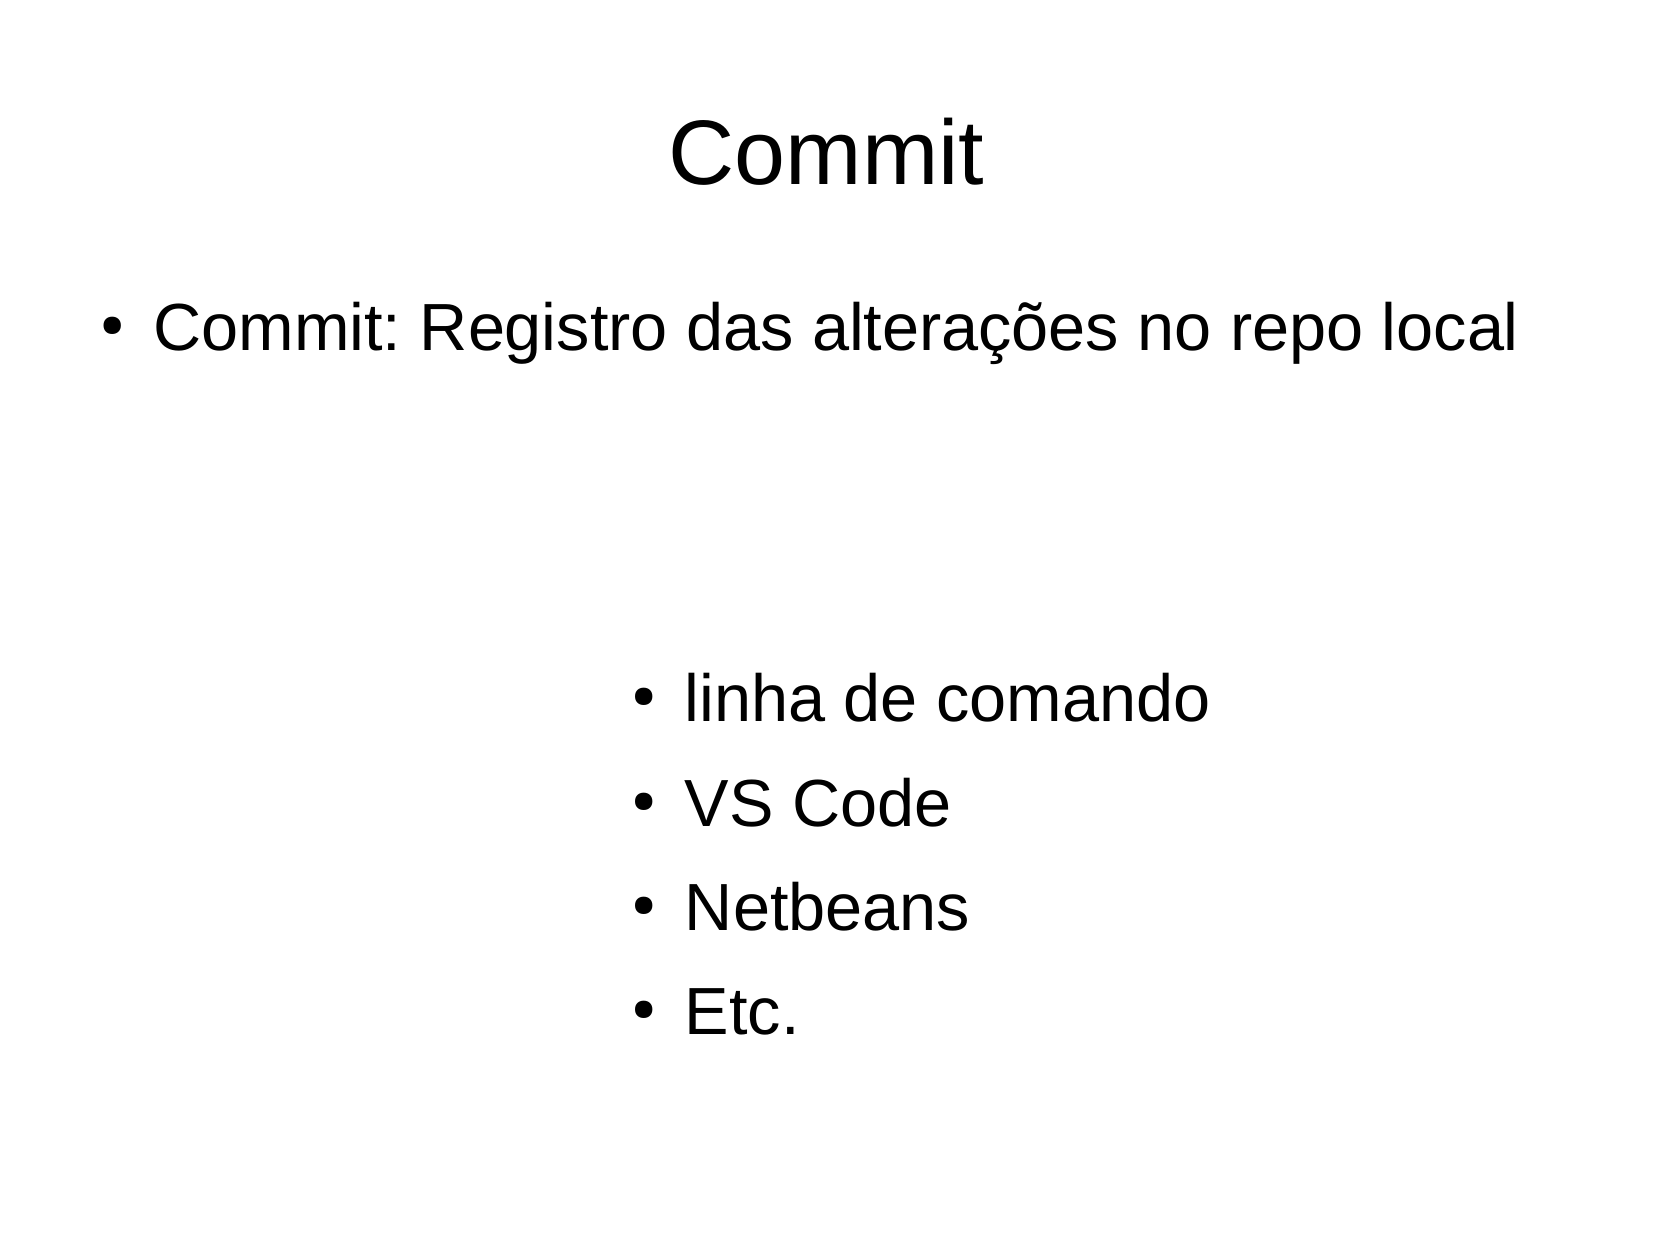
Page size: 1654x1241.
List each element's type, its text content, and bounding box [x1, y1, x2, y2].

title Commit [82, 49, 1571, 257]
list linha de comando VS Code Netbeans Etc. [614, 661, 1572, 1111]
list Commit: Registro das alterações no repo local [82, 290, 1572, 603]
